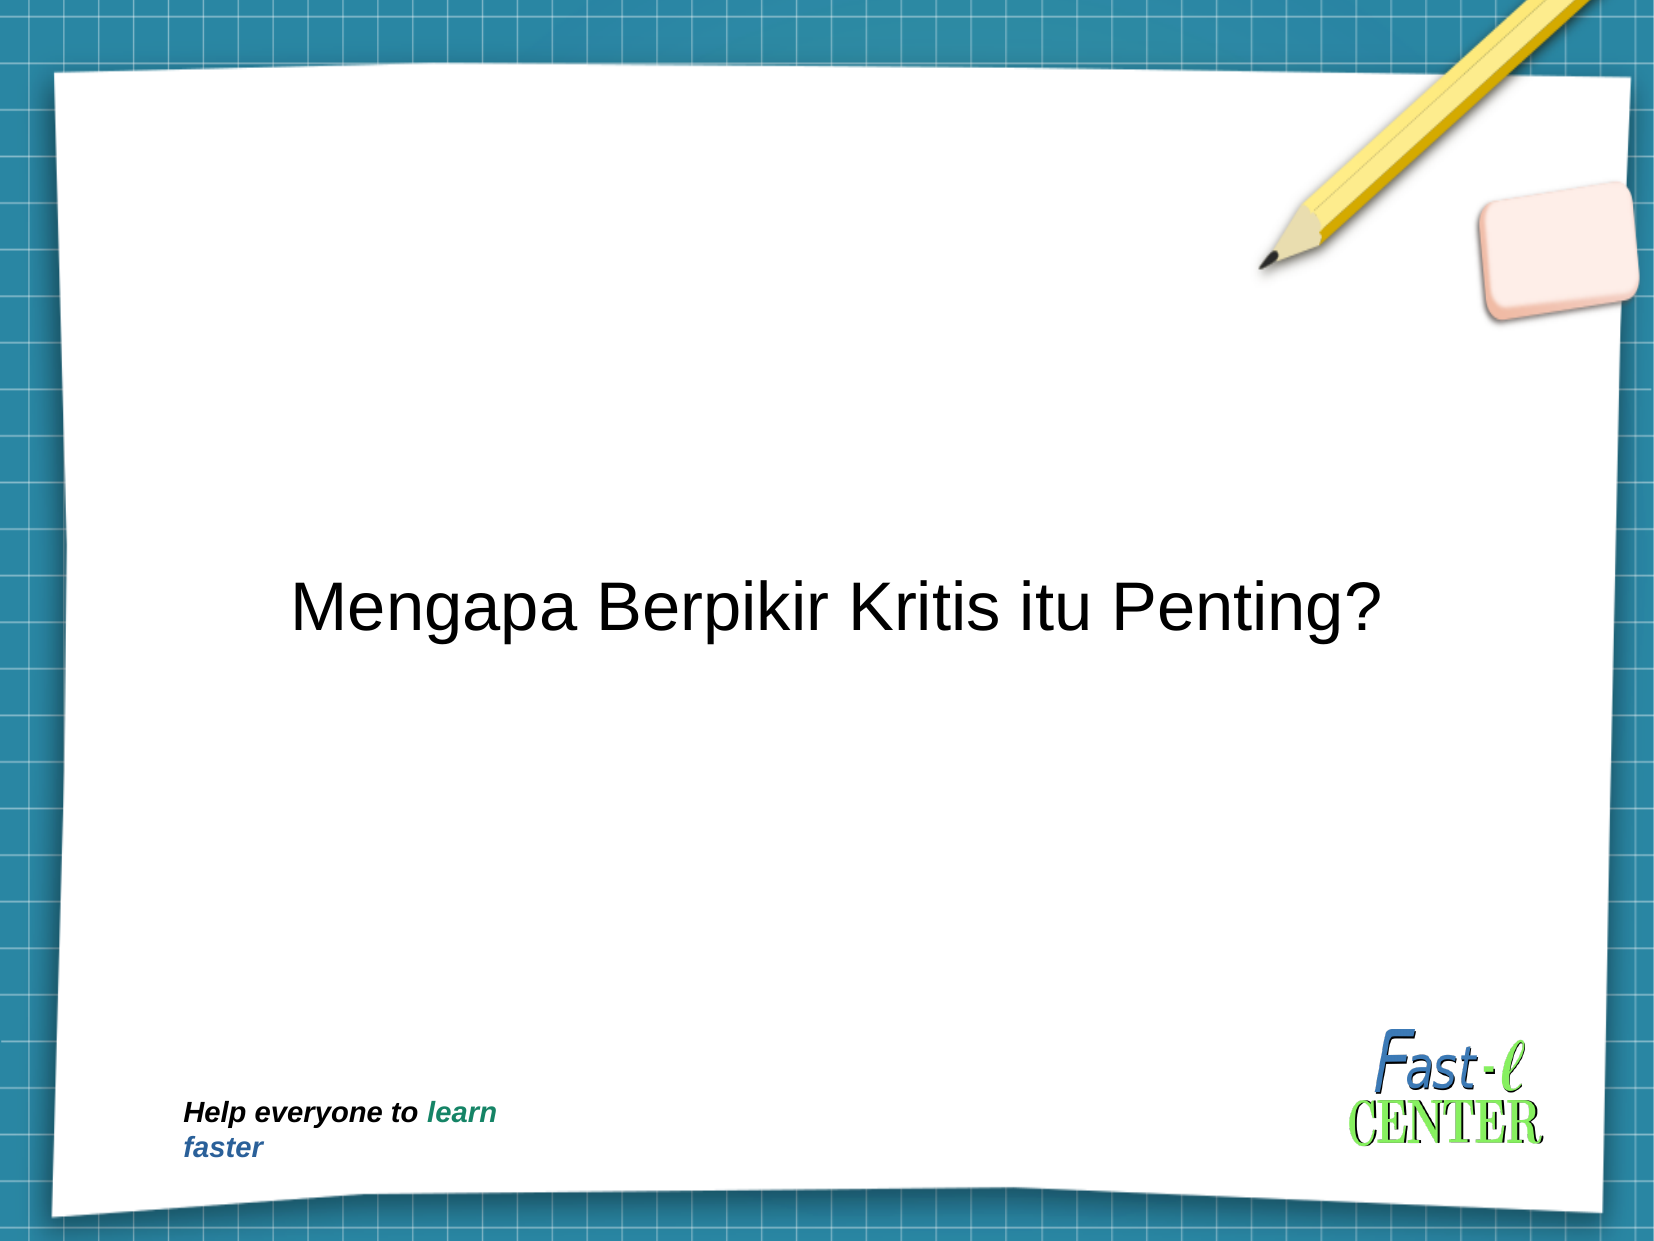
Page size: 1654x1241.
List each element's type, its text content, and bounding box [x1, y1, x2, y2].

text_box Mengapa Berpikir Kritis itu Penting? [187, 499, 1487, 706]
picture [0, 0, 1654, 1241]
text_box Help everyone to learn faster [168, 1086, 600, 1150]
